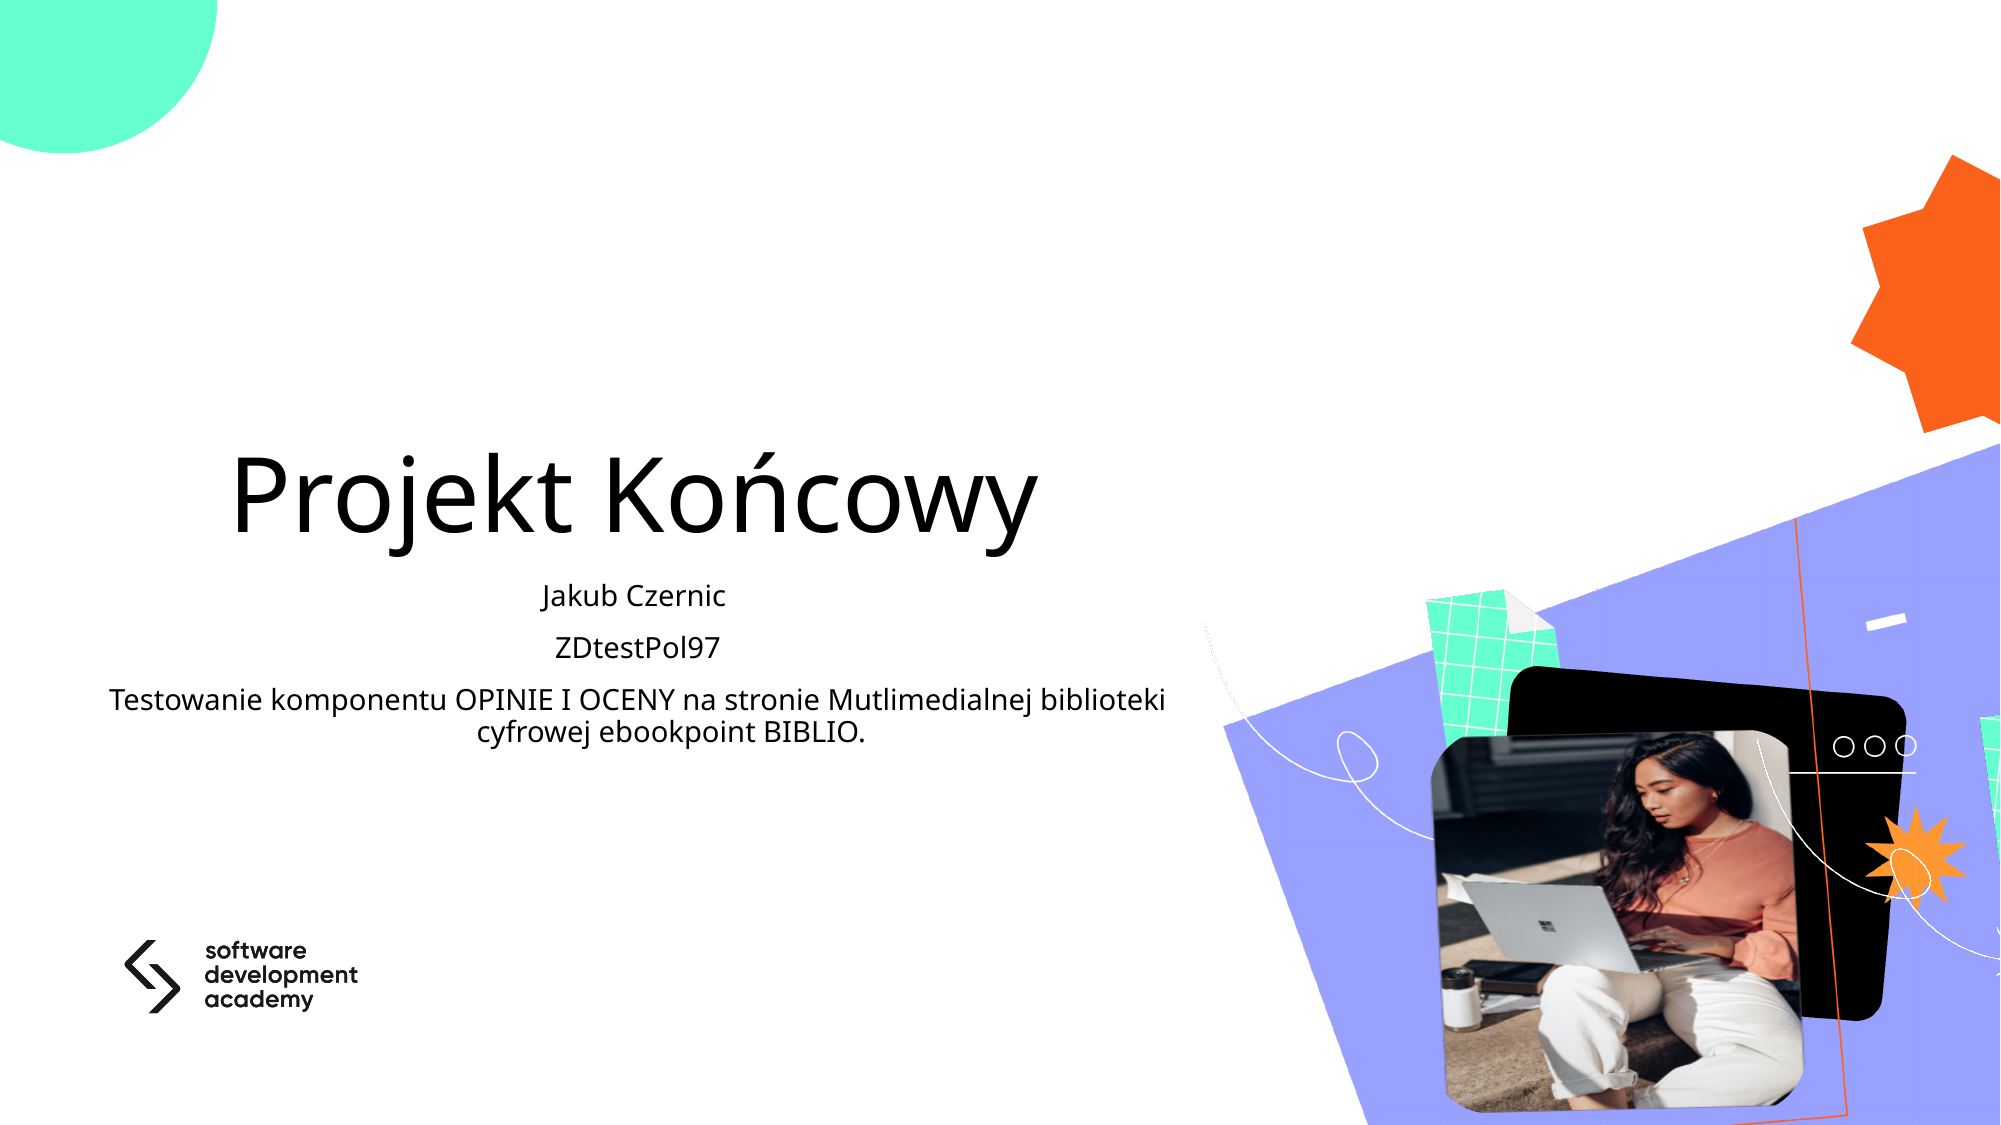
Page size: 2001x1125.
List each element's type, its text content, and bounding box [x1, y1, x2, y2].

subtitle Jakub Czernic ZDtestPol97 Testowanie komponentu OPINIE I OCENY na stronie Mutlimedialnej biblioteki cyfrowej ebookpoint BIBLIO. [63, 573, 1204, 846]
picture [76, 891, 406, 1062]
title Projekt Końcowy [63, 170, 1204, 563]
picture [1204, 413, 2001, 1125]
